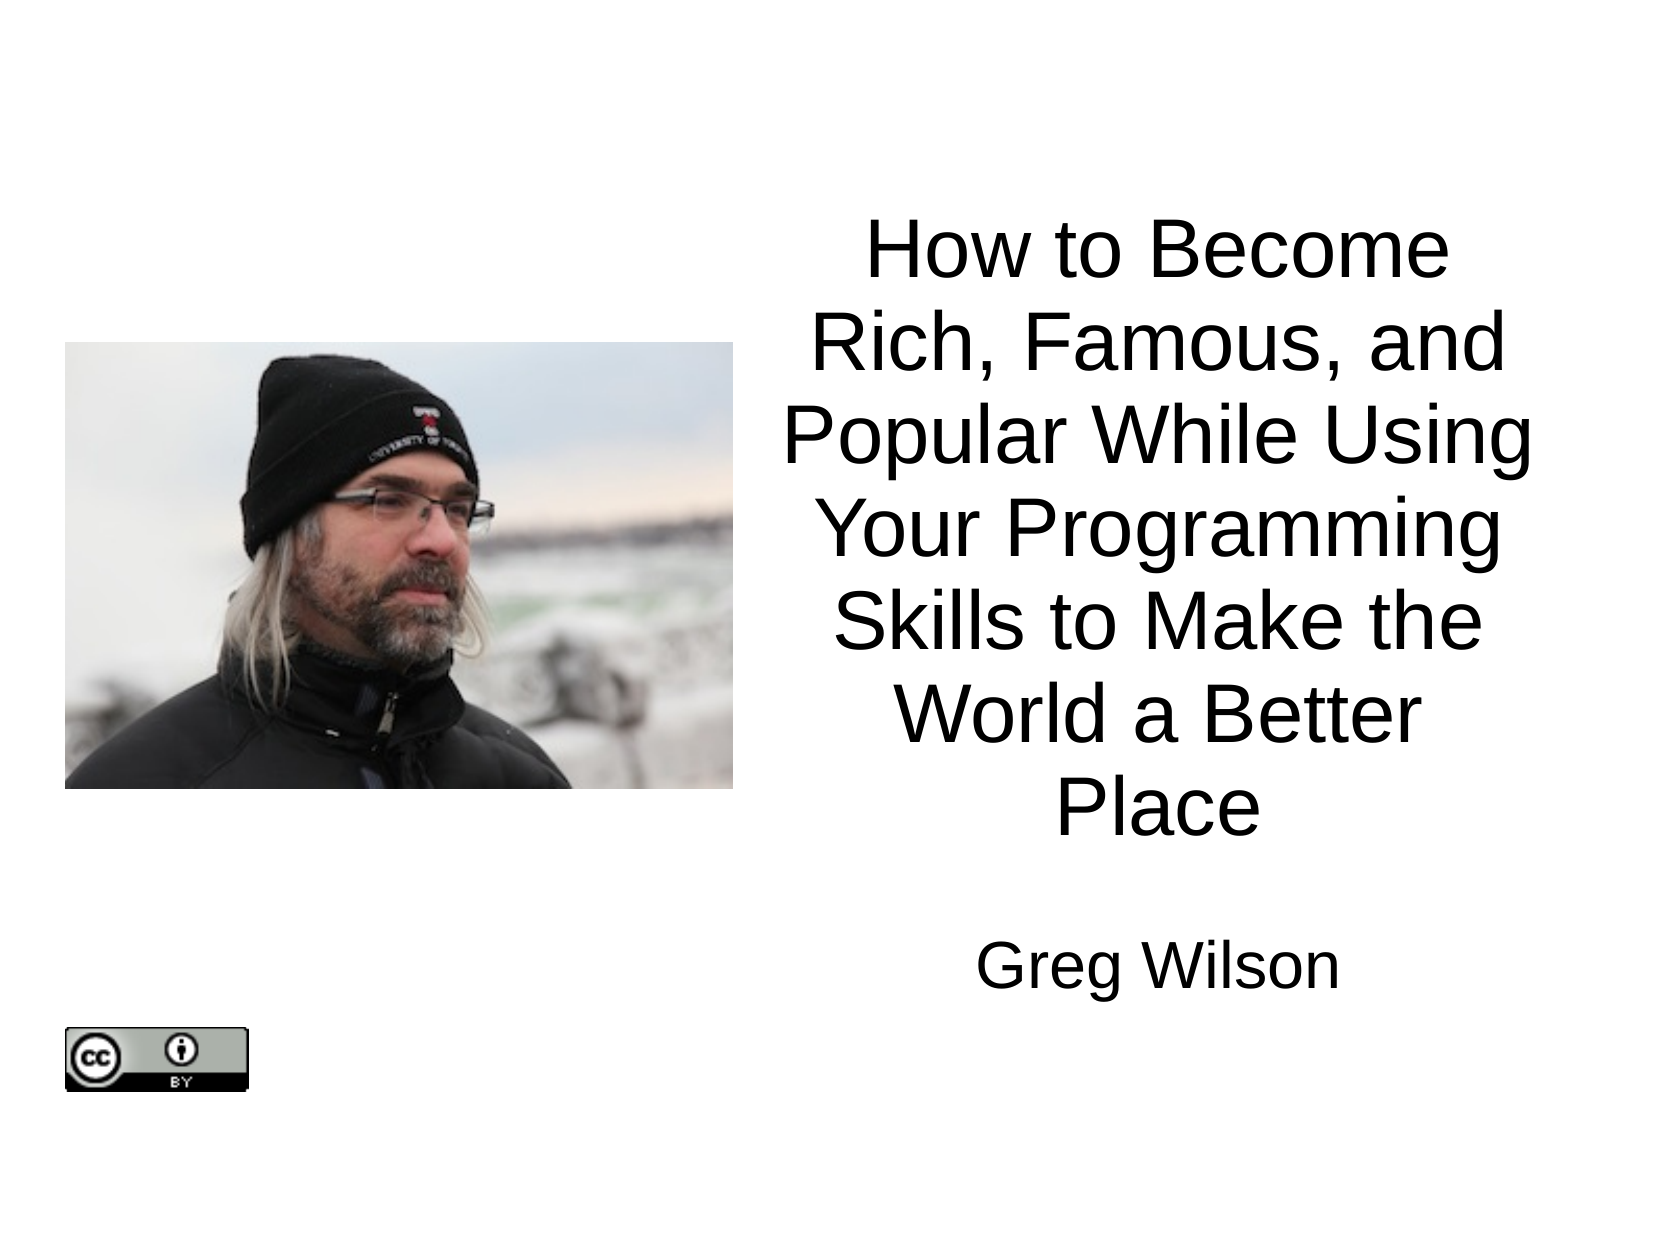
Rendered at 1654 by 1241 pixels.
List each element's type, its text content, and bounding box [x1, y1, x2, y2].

subtitle How to Become Rich, Famous, and Popular While Using Your Programming Skills to Make the World a Better Place Greg Wilson [779, 203, 1538, 1002]
picture [65, 342, 733, 789]
picture [65, 1027, 249, 1093]
